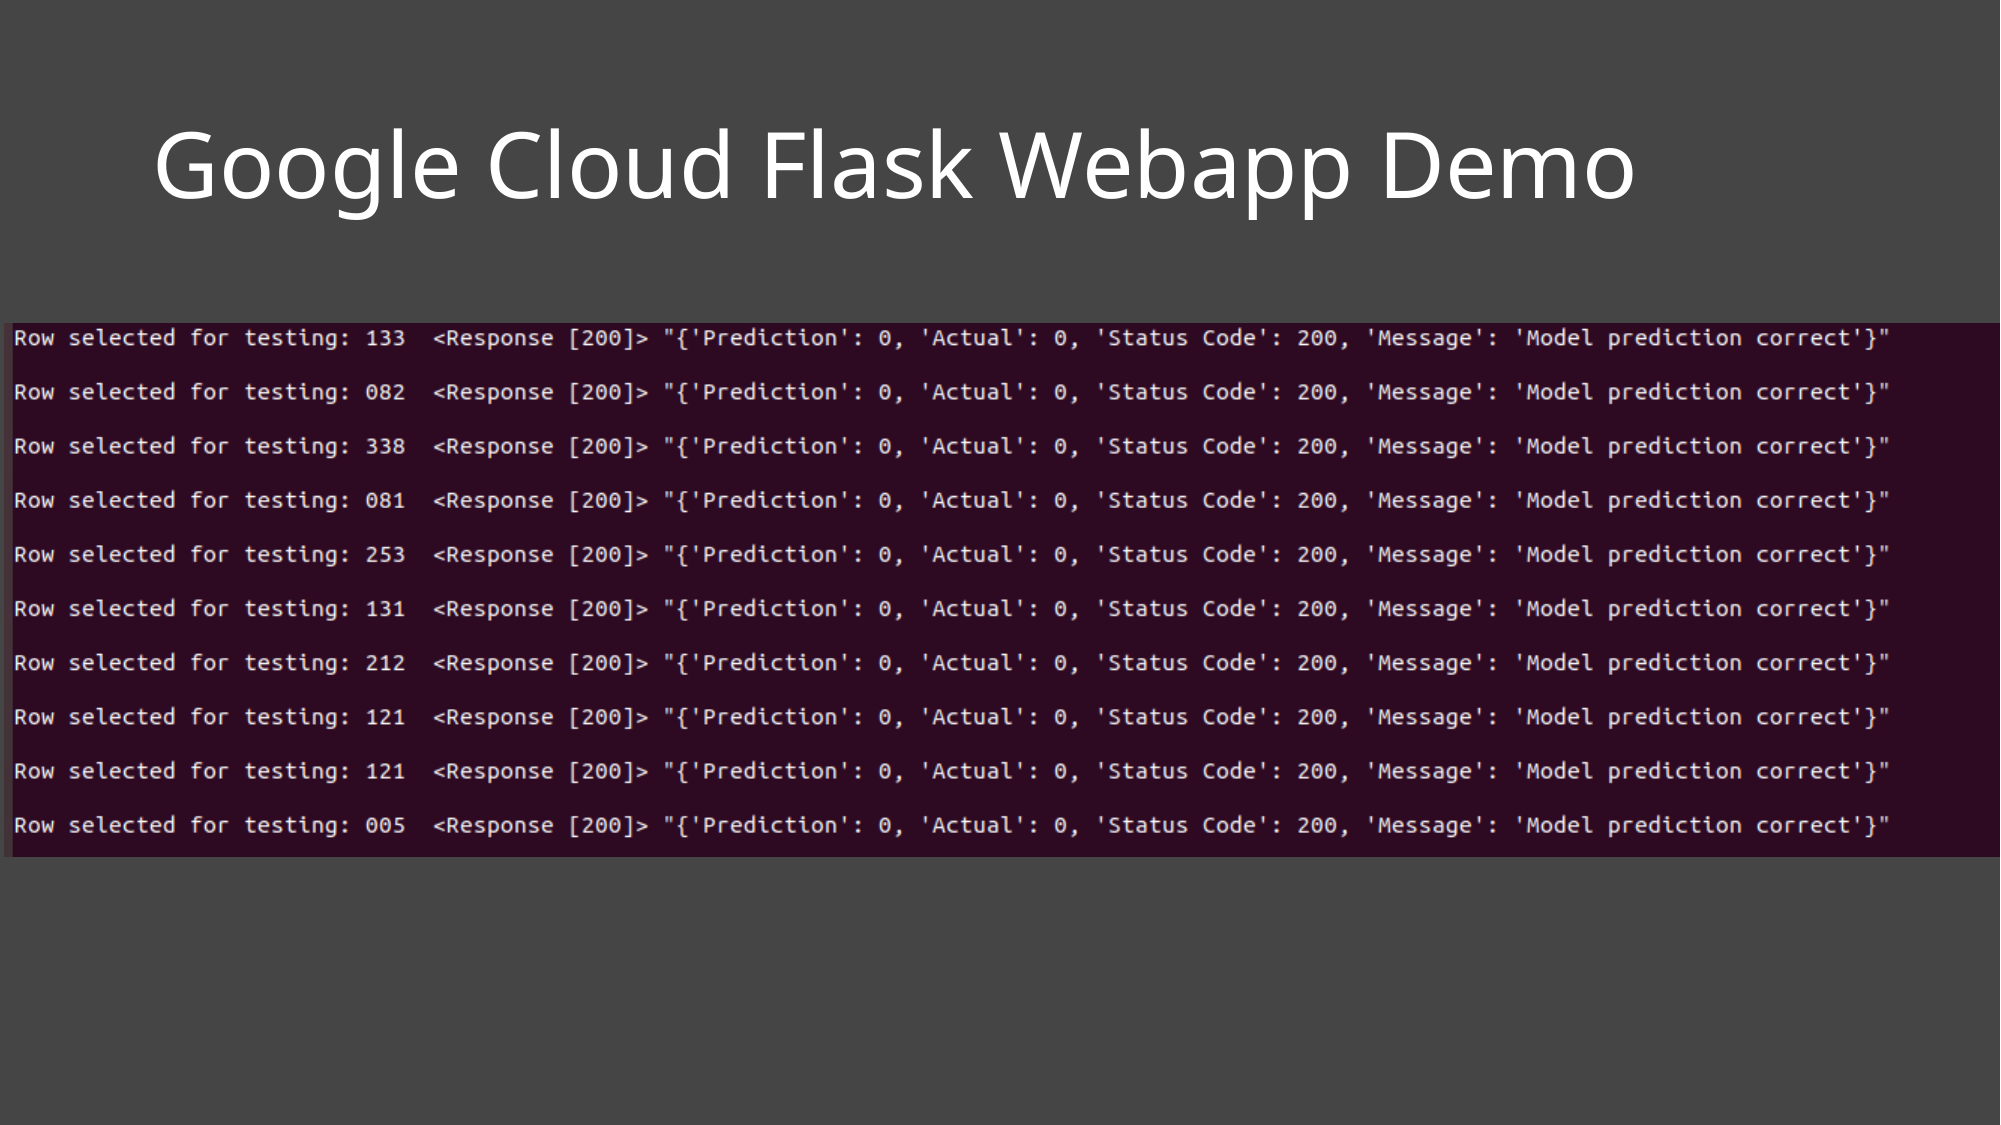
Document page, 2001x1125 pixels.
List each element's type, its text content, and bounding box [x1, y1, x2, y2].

picture [4, 323, 2000, 857]
title Google Cloud Flask Webapp Demo [137, 59, 1863, 278]
